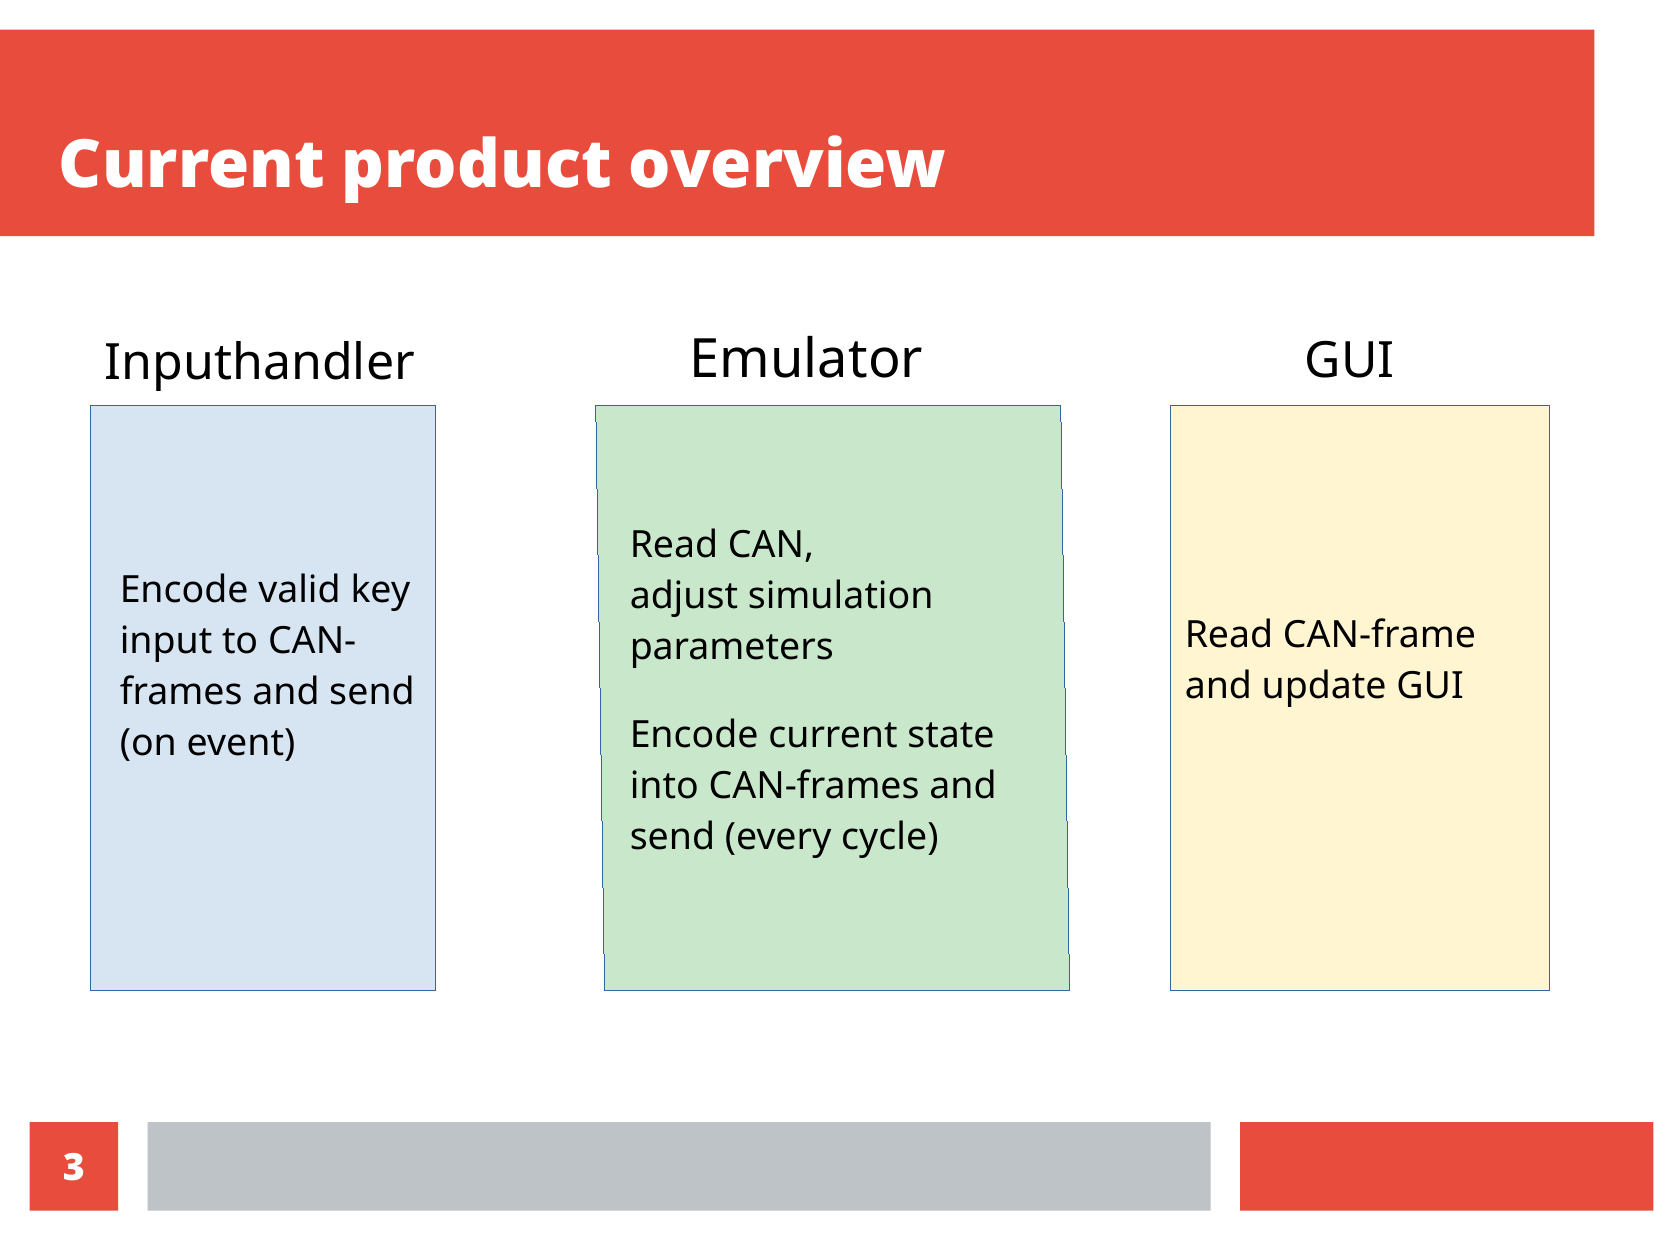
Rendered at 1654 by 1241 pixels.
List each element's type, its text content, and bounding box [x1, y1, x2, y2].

text_box GUI [1290, 316, 1636, 391]
text_box [90, 451, 436, 991]
text_box Inputhandler [90, 318, 511, 451]
text_box [595, 405, 1063, 991]
text_box Read CAN, adjust simulation parameters Encode current state into CAN-frames and send (every cycle) [615, 510, 1070, 1051]
text_box Read CAN-frame and update GUI [1170, 600, 1546, 1141]
title Current product overview [59, 59, 1595, 207]
text_box Encode valid key input to CAN-frames and send (on event) [105, 555, 436, 1096]
text_box [1170, 405, 1550, 991]
text_box Emulator [675, 312, 1021, 391]
